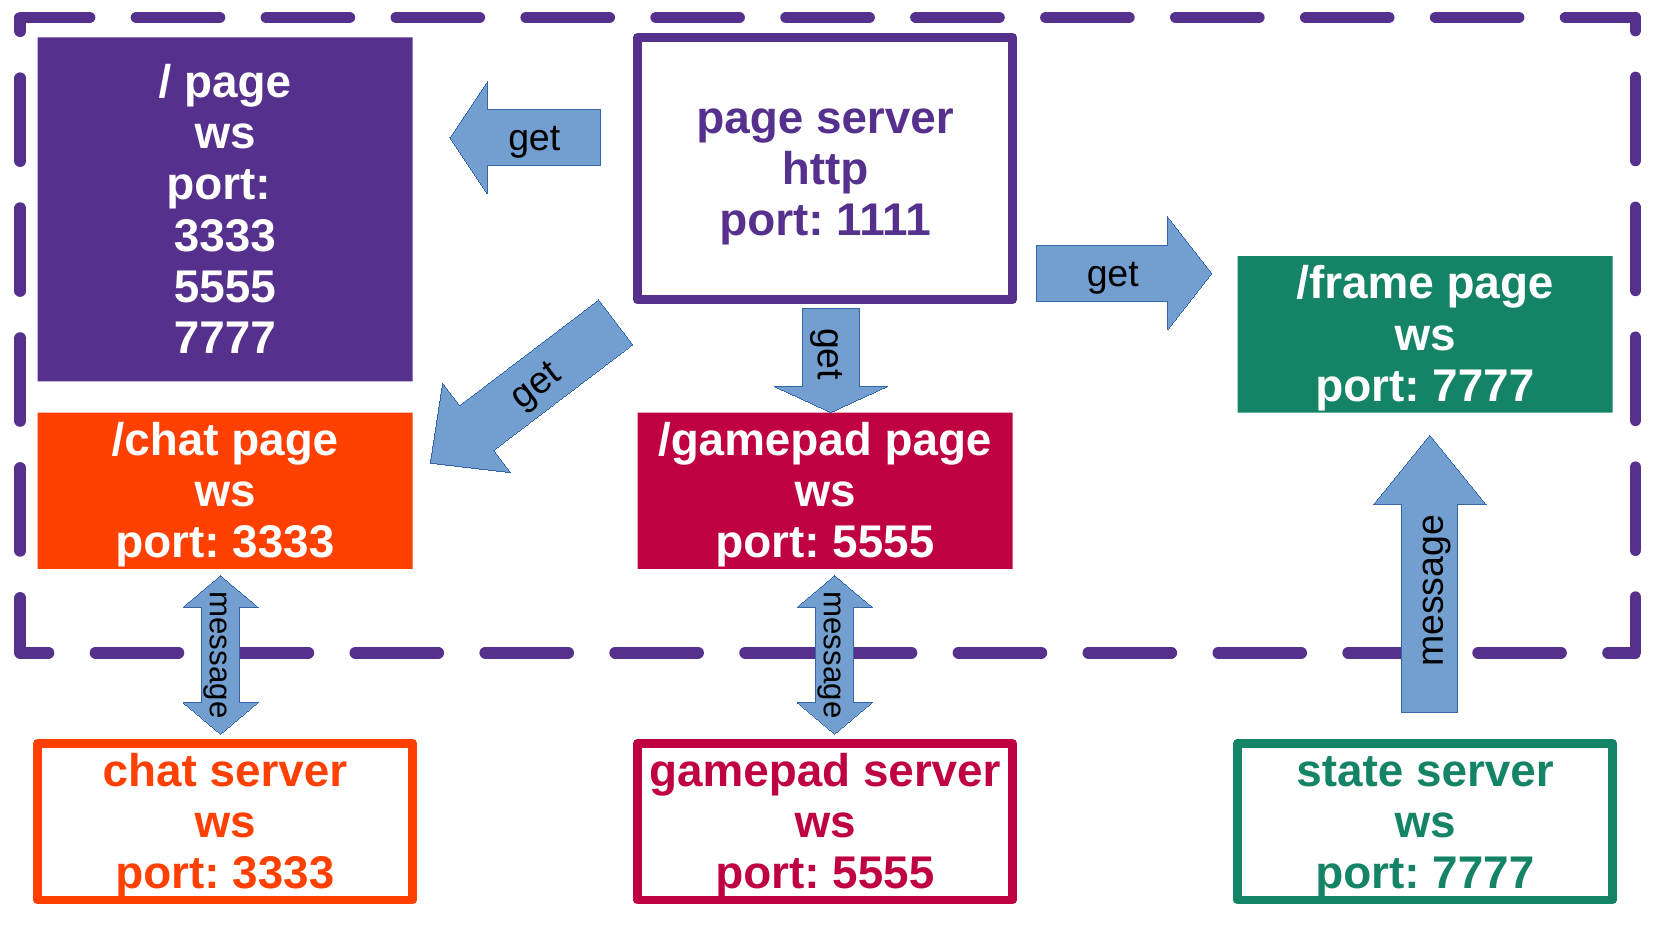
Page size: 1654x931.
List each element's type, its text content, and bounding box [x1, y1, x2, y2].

text_box get [1036, 216, 1212, 330]
text_box get [774, 308, 888, 413]
text_box /frame page ws port: 7777 [1237, 256, 1613, 413]
text_box page server http port: 1111 [637, 37, 1013, 300]
text_box gamepad server ws port: 5555 [637, 743, 1013, 901]
text_box state server ws port: 7777 [1237, 743, 1613, 901]
text_box / page ws port: 3333 5555 7777 [37, 37, 413, 382]
text_box message [1373, 435, 1487, 713]
text_box chat server ws port: 3333 [37, 743, 413, 901]
text_box /chat page ws port: 3333 [37, 412, 413, 569]
text_box /gamepad page ws port: 5555 [637, 412, 1013, 569]
text_box message [797, 575, 873, 735]
text_box message [183, 575, 259, 735]
text_box get [449, 81, 601, 194]
text_box get [430, 299, 633, 473]
